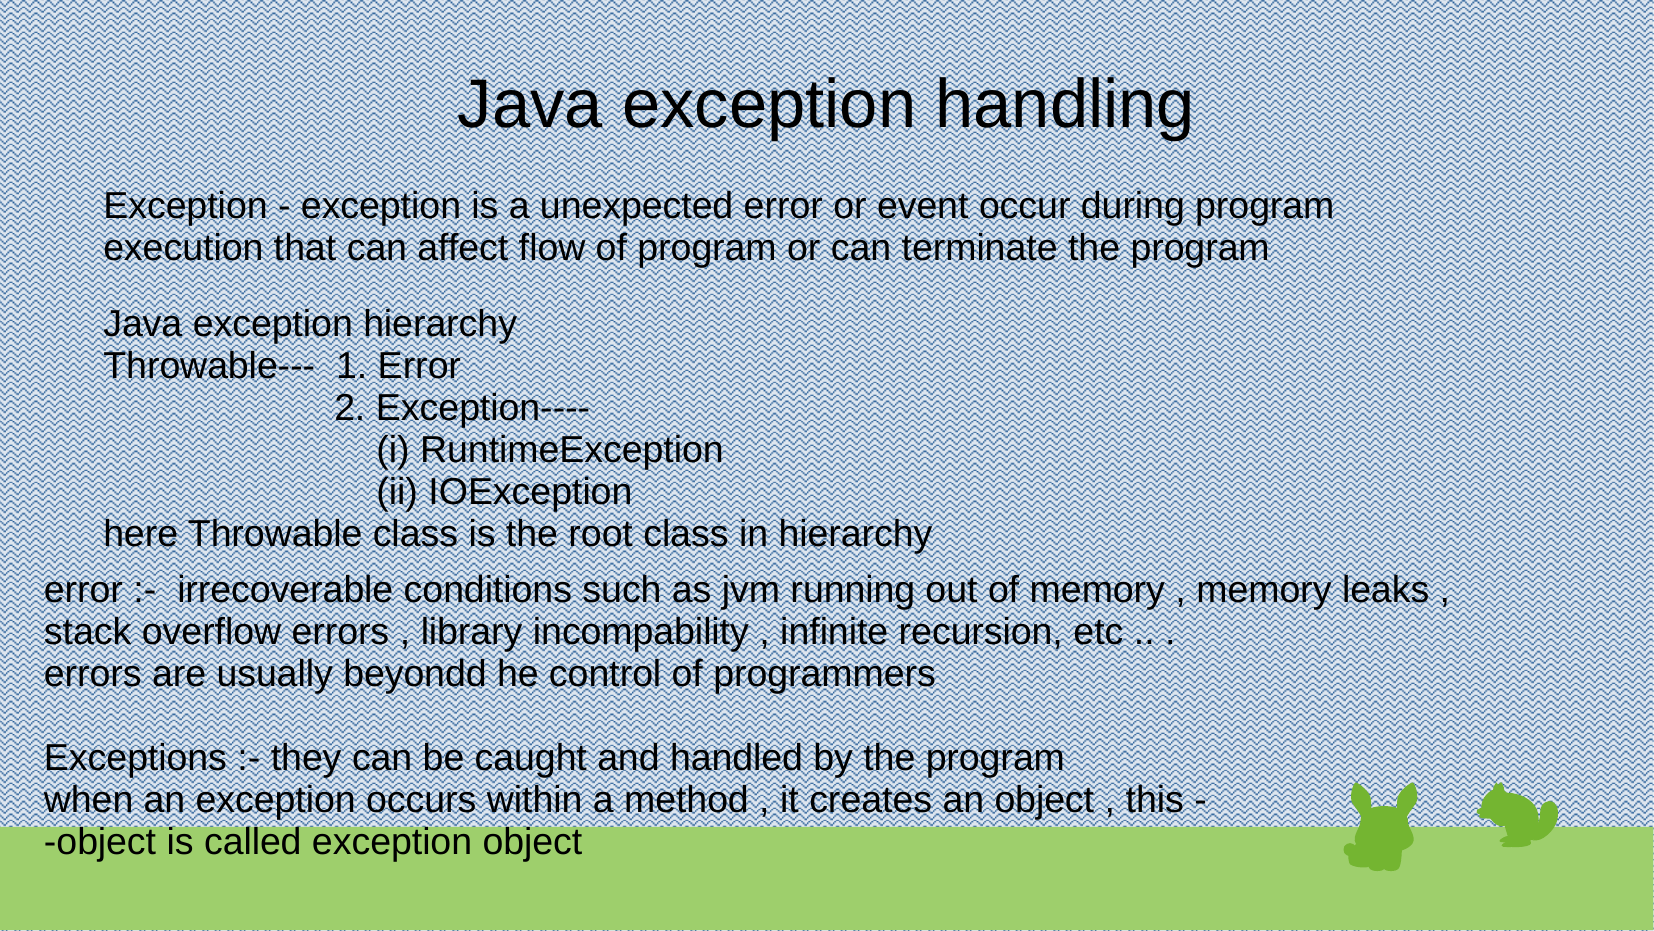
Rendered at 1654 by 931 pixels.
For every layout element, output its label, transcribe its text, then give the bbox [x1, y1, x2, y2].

title Java exception handling [88, 29, 1565, 178]
picture [1477, 814, 1497, 826]
text_box Exception - exception is a unexpected error or event occur during program execution that can affect flow of program or can terminate the program [88, 177, 1477, 318]
text_box error :- irrecoverable conditions such as jvm running out of memory , memory leaks , stack overflow errors , library incompability , infinite recursion, etc .. . errors are usually beyondd he control of programmers Exceptions :- they can be caught and handled by the program when an exception occurs within a method , it creates an object , this - -object is called exception object [29, 561, 1477, 916]
text_box Java exception hierarchy Throwable--- 1. Error 2. Exception---- (i) RuntimeException (ii) IOException here Throwable class is the root class in hierarchy [88, 295, 1445, 561]
picture [0, 0, 1654, 826]
